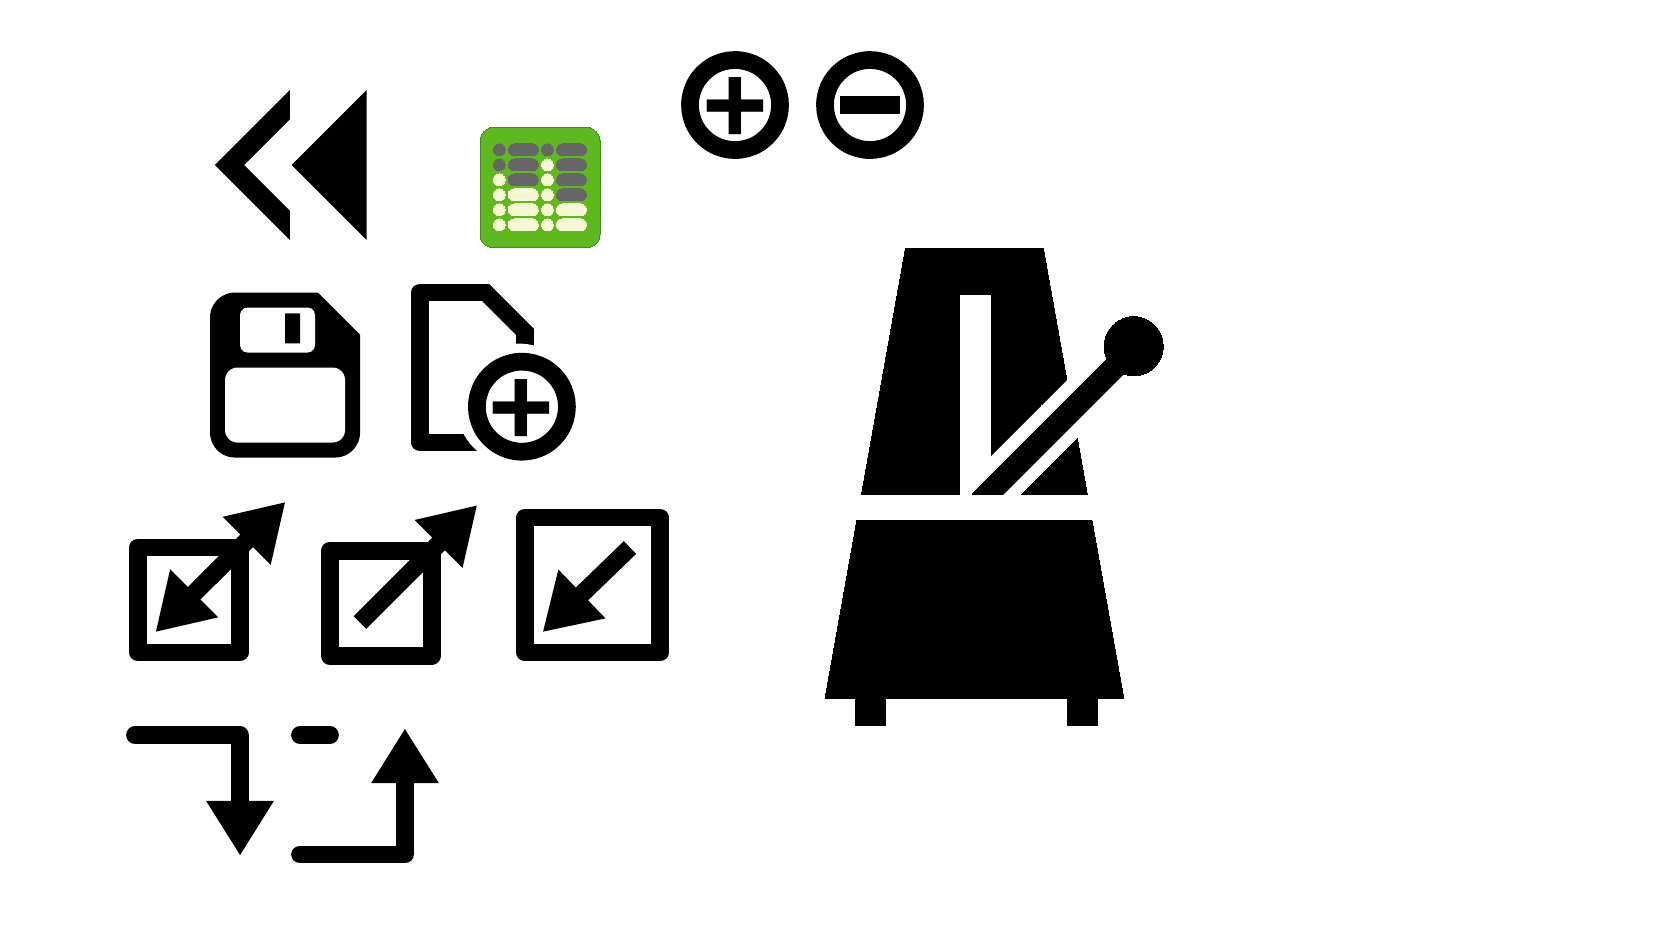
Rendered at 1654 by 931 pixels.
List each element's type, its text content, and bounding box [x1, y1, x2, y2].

text_box + [476, 361, 567, 452]
text_box [480, 274, 541, 335]
text_box [525, 517, 661, 653]
text_box [210, 283, 370, 458]
text_box [329, 550, 432, 656]
text_box [825, 60, 916, 151]
text_box [825, 248, 1164, 726]
text_box [137, 547, 240, 653]
text_box [420, 292, 526, 443]
text_box [480, 127, 601, 248]
text_box + [465, 352, 573, 458]
text_box [214, 89, 367, 241]
text_box + [690, 60, 781, 151]
